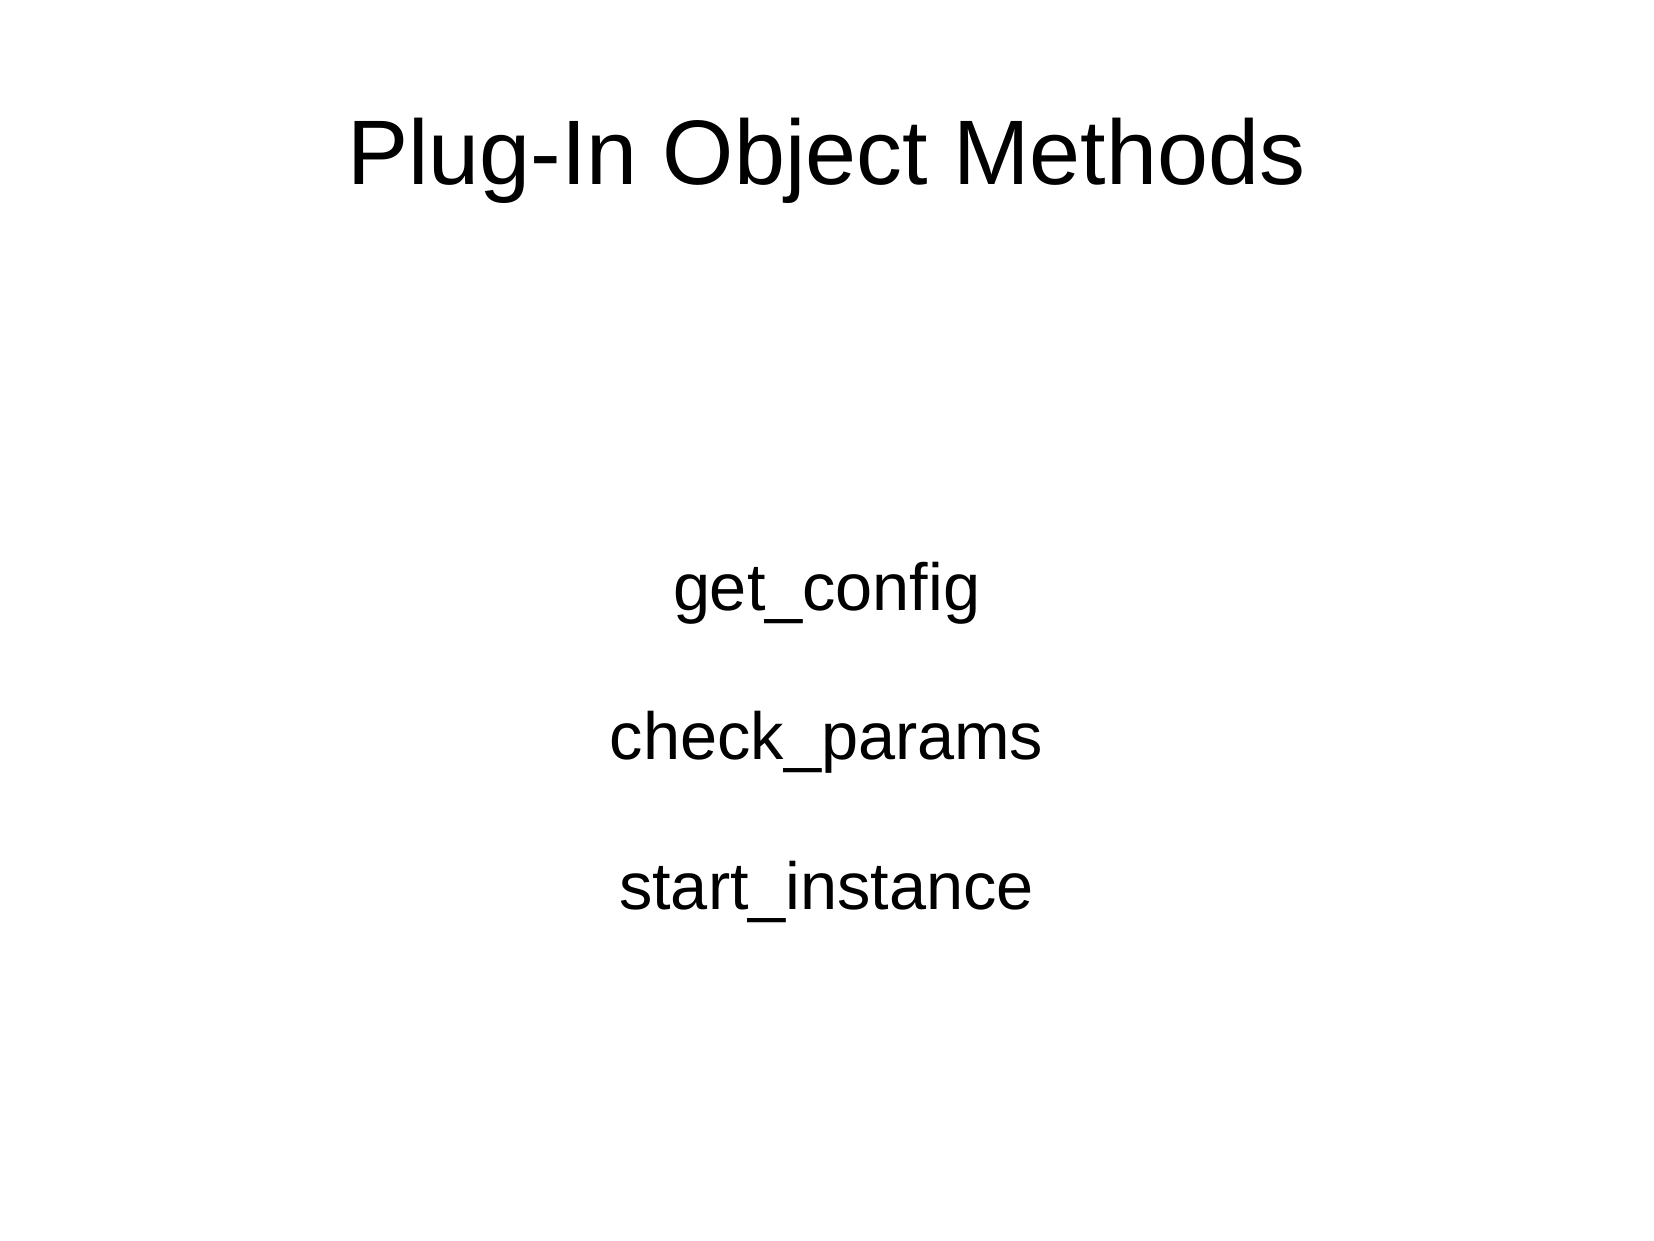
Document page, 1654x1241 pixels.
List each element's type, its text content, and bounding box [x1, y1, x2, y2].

subtitle get_config check_params start_instance [82, 290, 1571, 1109]
title Plug-In Object Methods [82, 49, 1571, 257]
